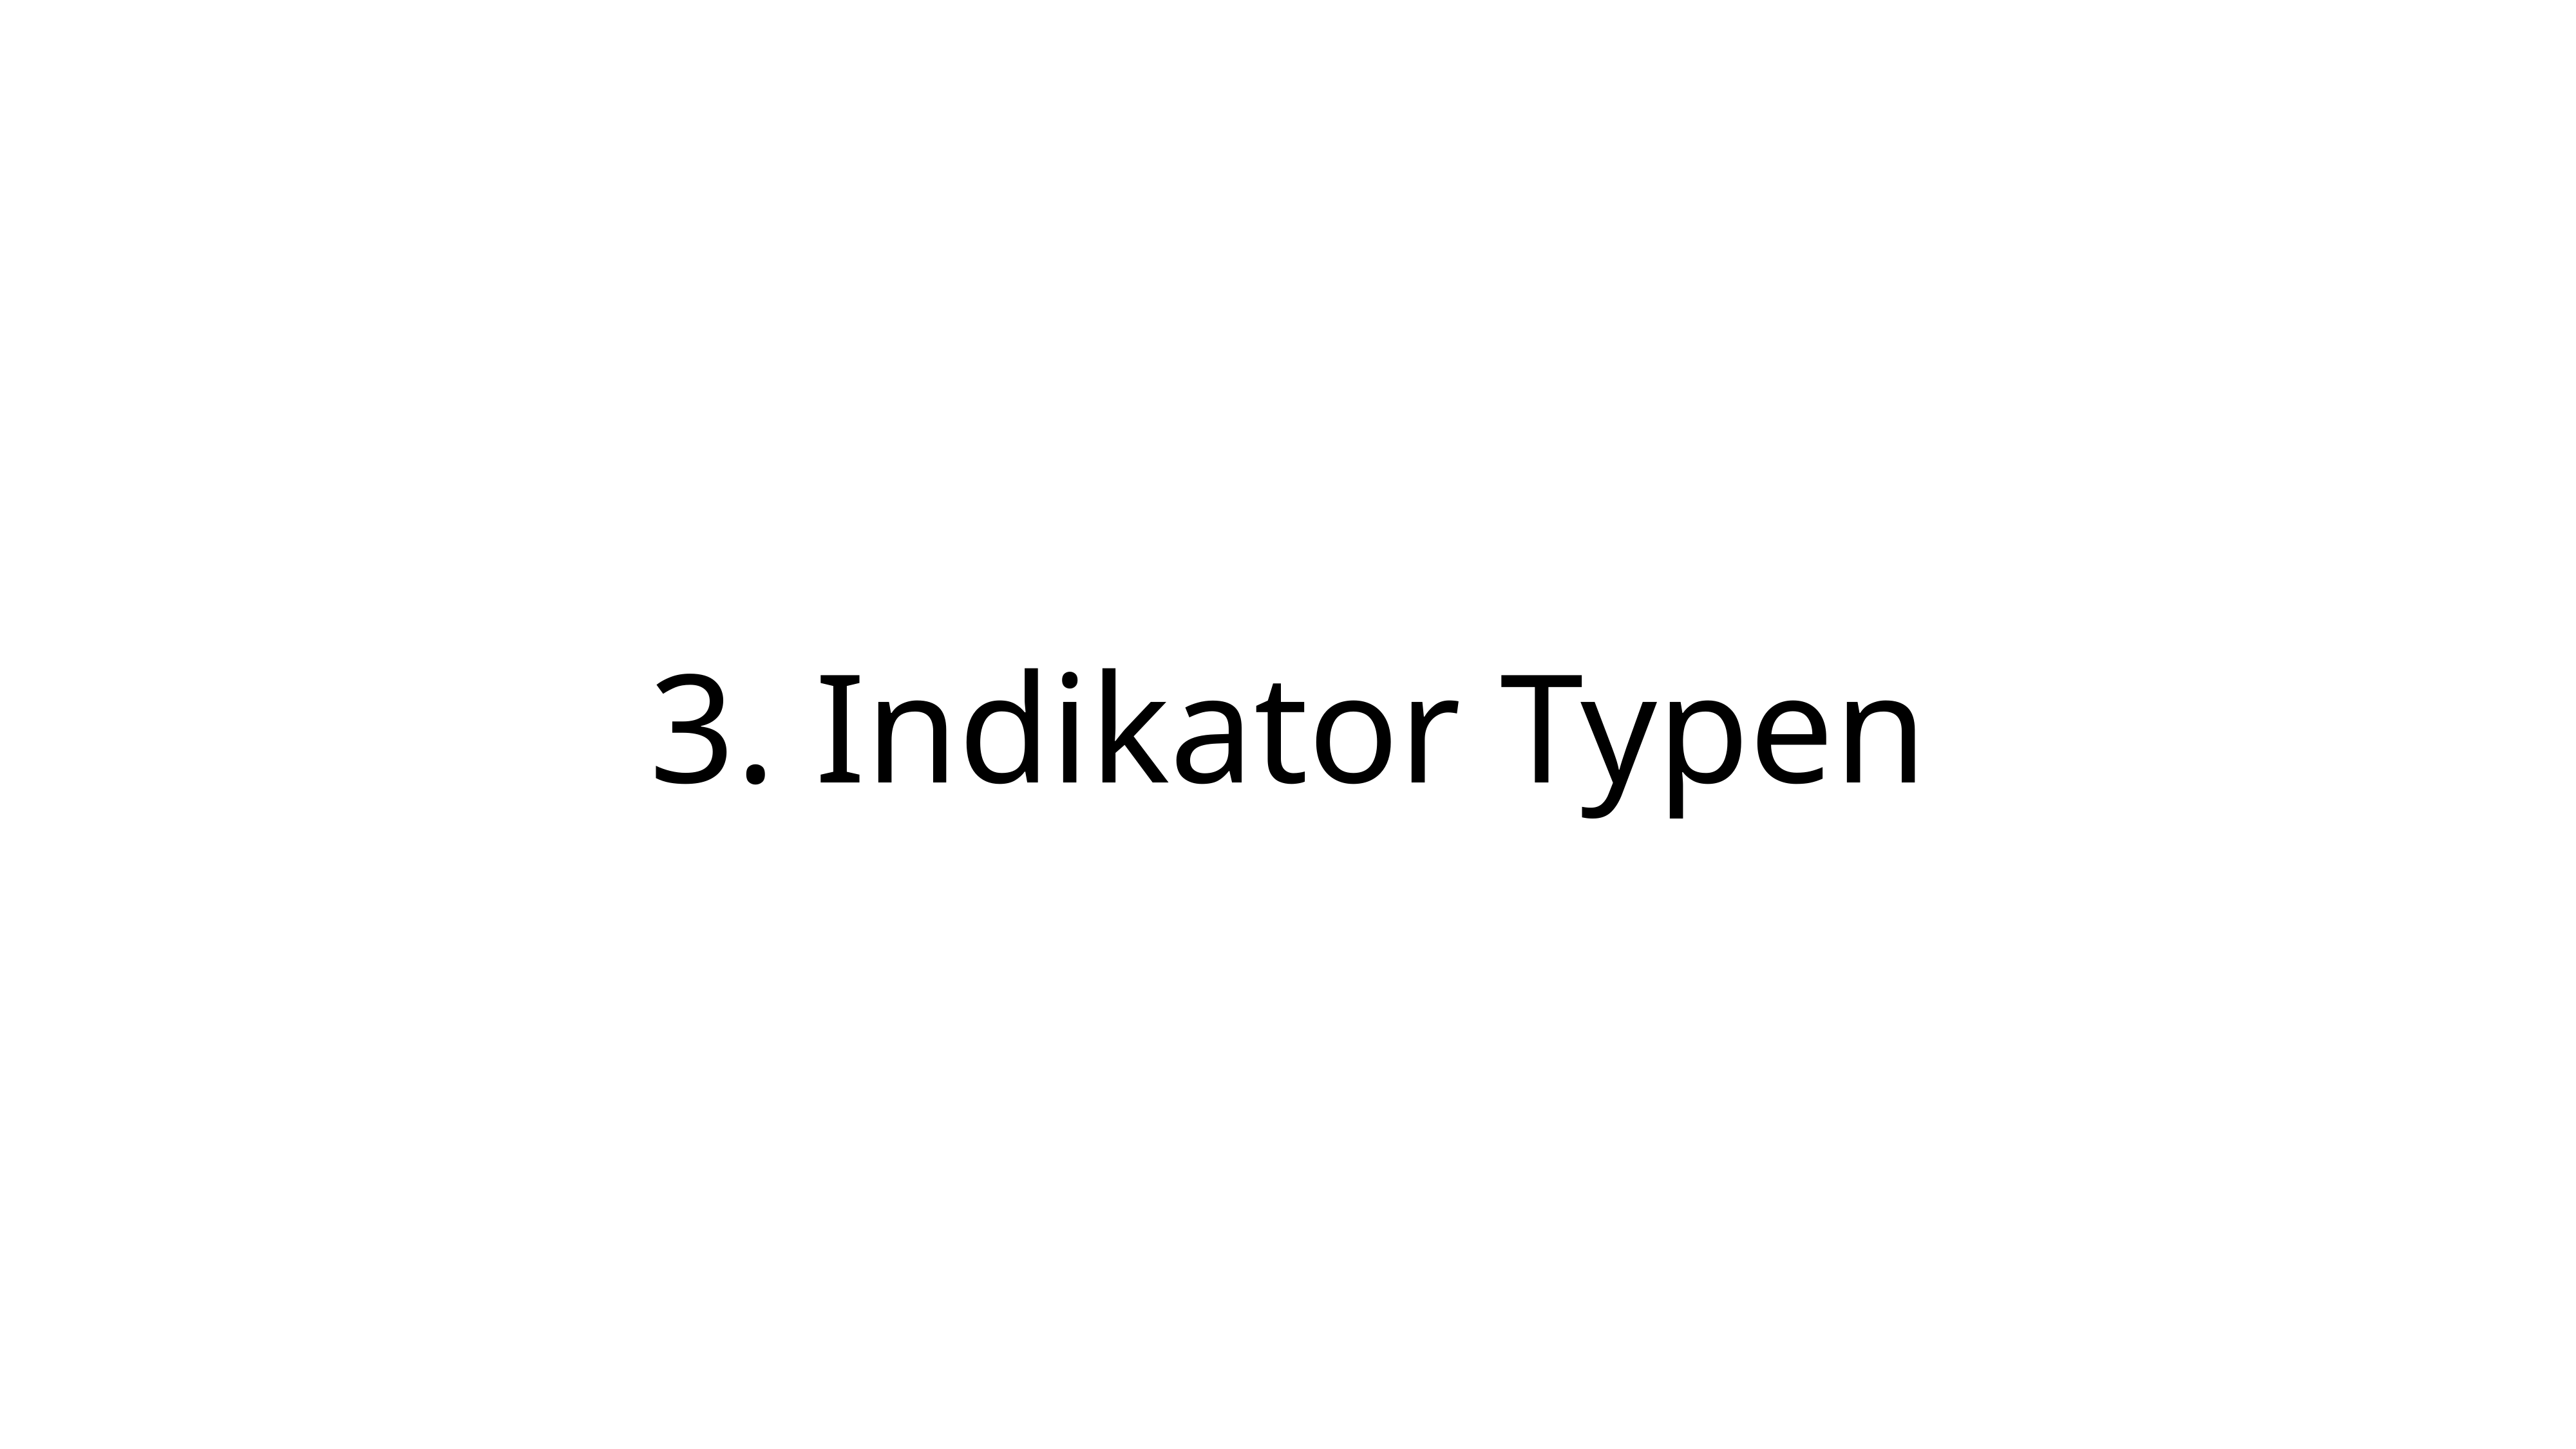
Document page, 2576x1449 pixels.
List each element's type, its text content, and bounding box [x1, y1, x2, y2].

text_box 3. Indikator Typen [252, 478, 2325, 971]
